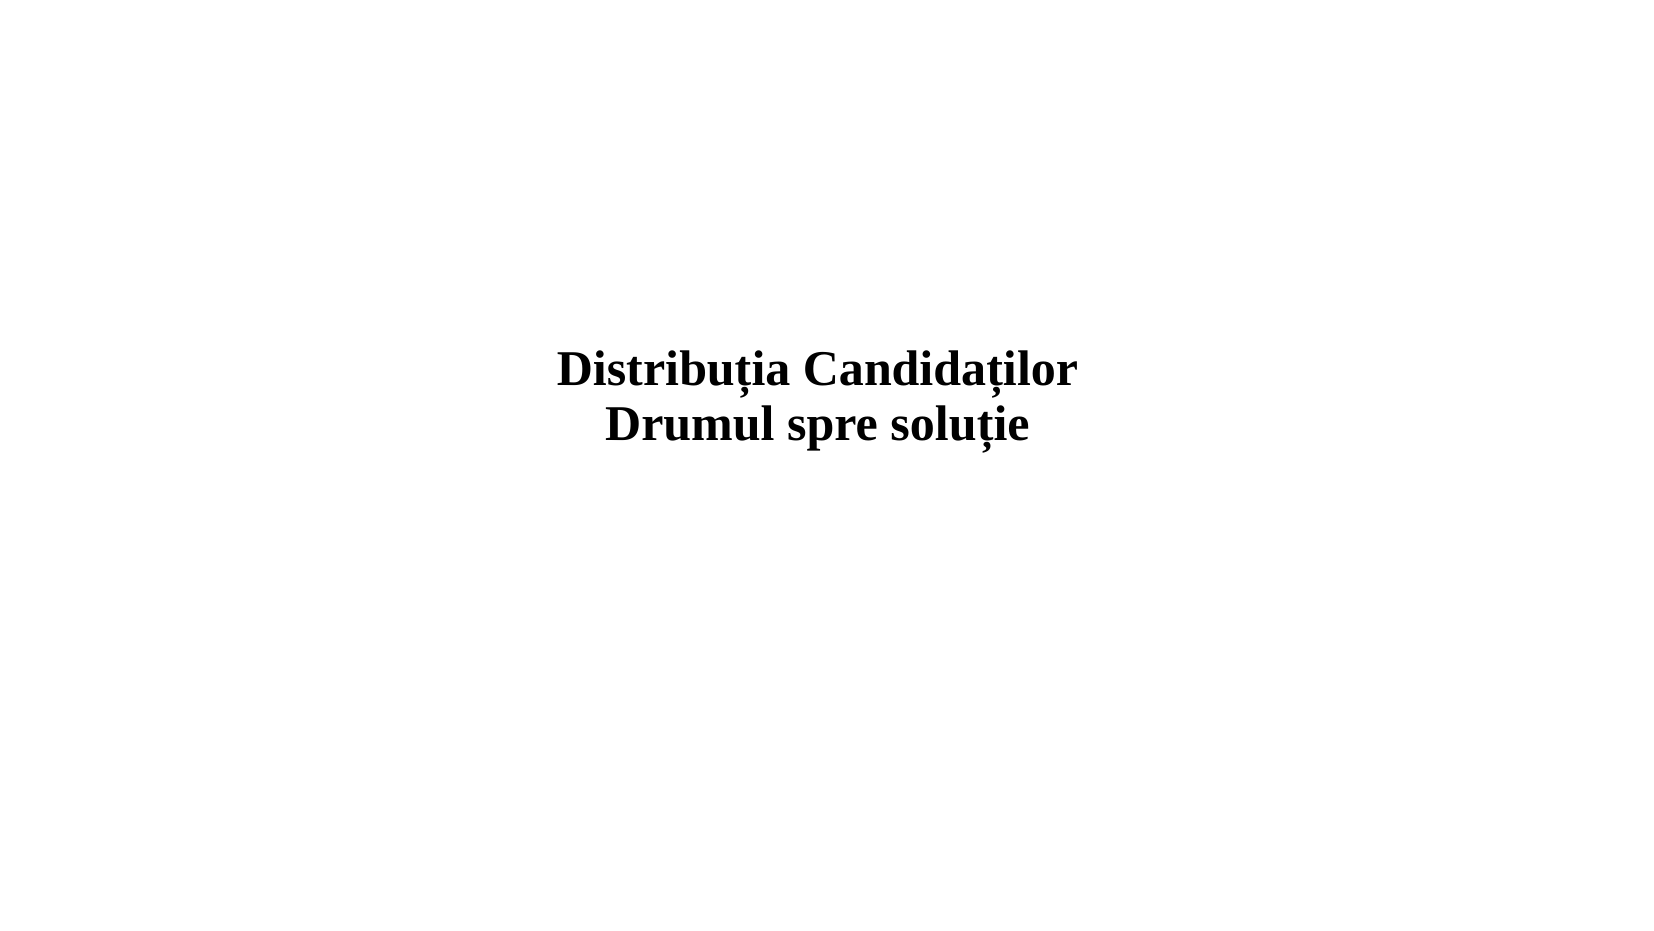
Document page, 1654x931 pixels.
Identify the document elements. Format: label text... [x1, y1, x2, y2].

text_box Distribuția Candidaților Drumul spre soluție [435, 333, 1201, 460]
text_box [75, 345, 736, 444]
